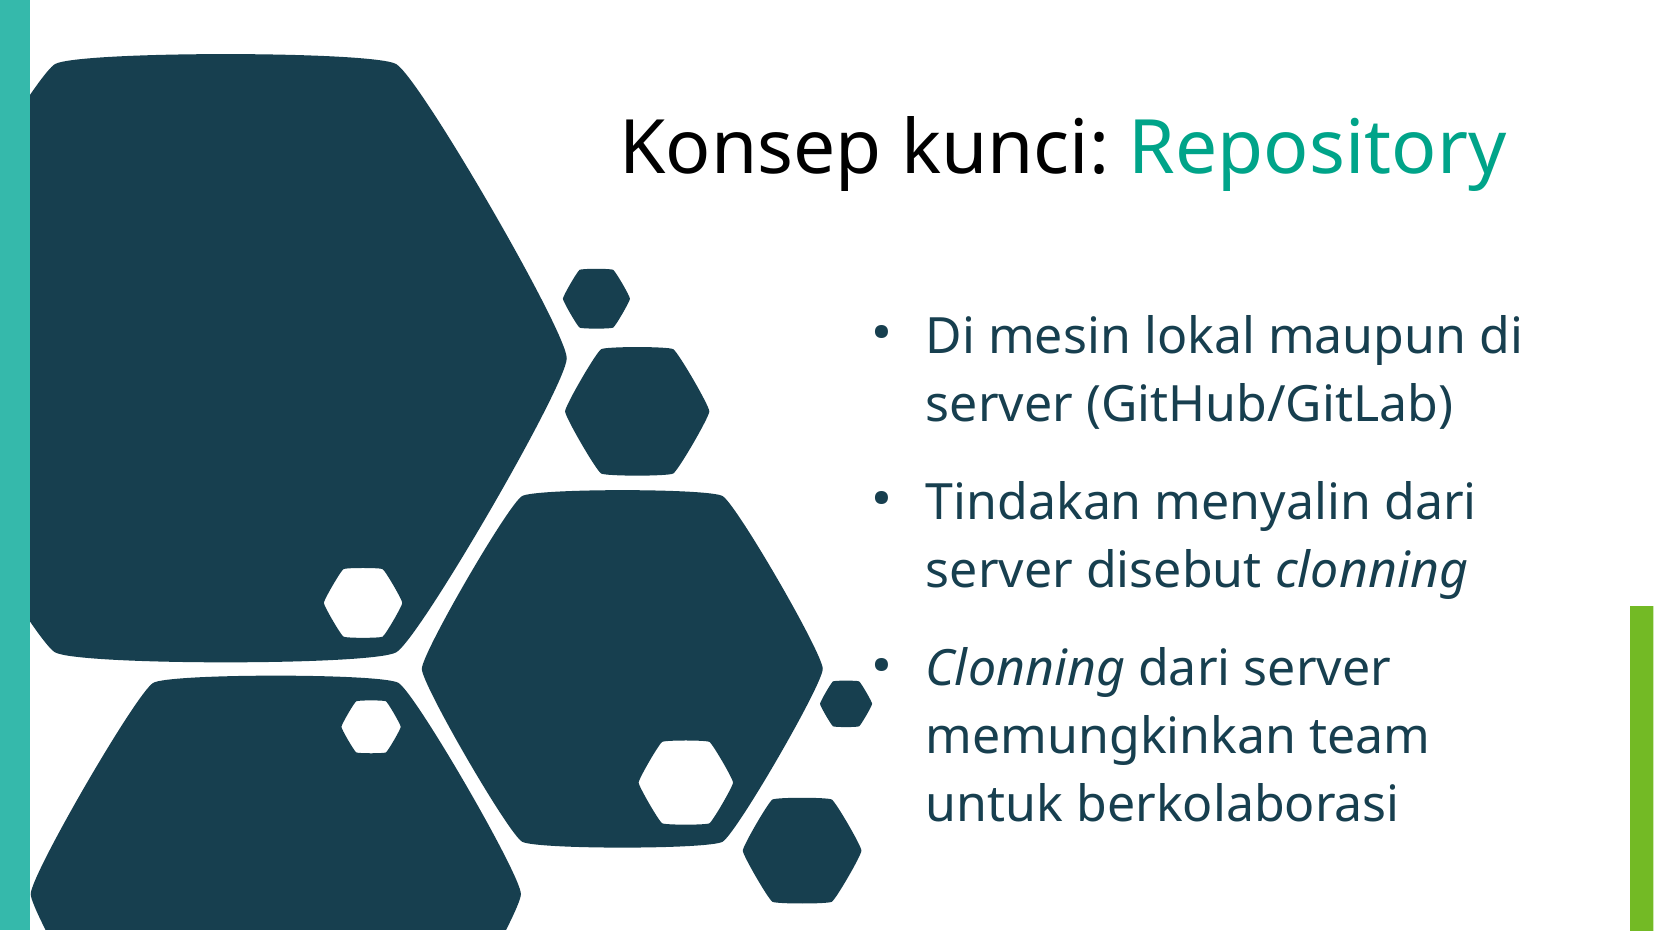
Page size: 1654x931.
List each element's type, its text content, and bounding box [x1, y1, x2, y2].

text_box [565, 347, 710, 476]
title Konsep kunci: Repository [555, 49, 1571, 239]
text_box [562, 268, 630, 329]
text_box [421, 490, 823, 848]
text_box [30, 675, 521, 930]
text_box [0, 54, 567, 663]
list Di mesin lokal maupun di server (GitHub/GitLab) Tindakan menyalin dari server disebut clonning Clonning dari server memungkinkan team untuk berkolaborasi [855, 299, 1561, 870]
text_box [742, 797, 862, 904]
text_box [820, 680, 873, 728]
